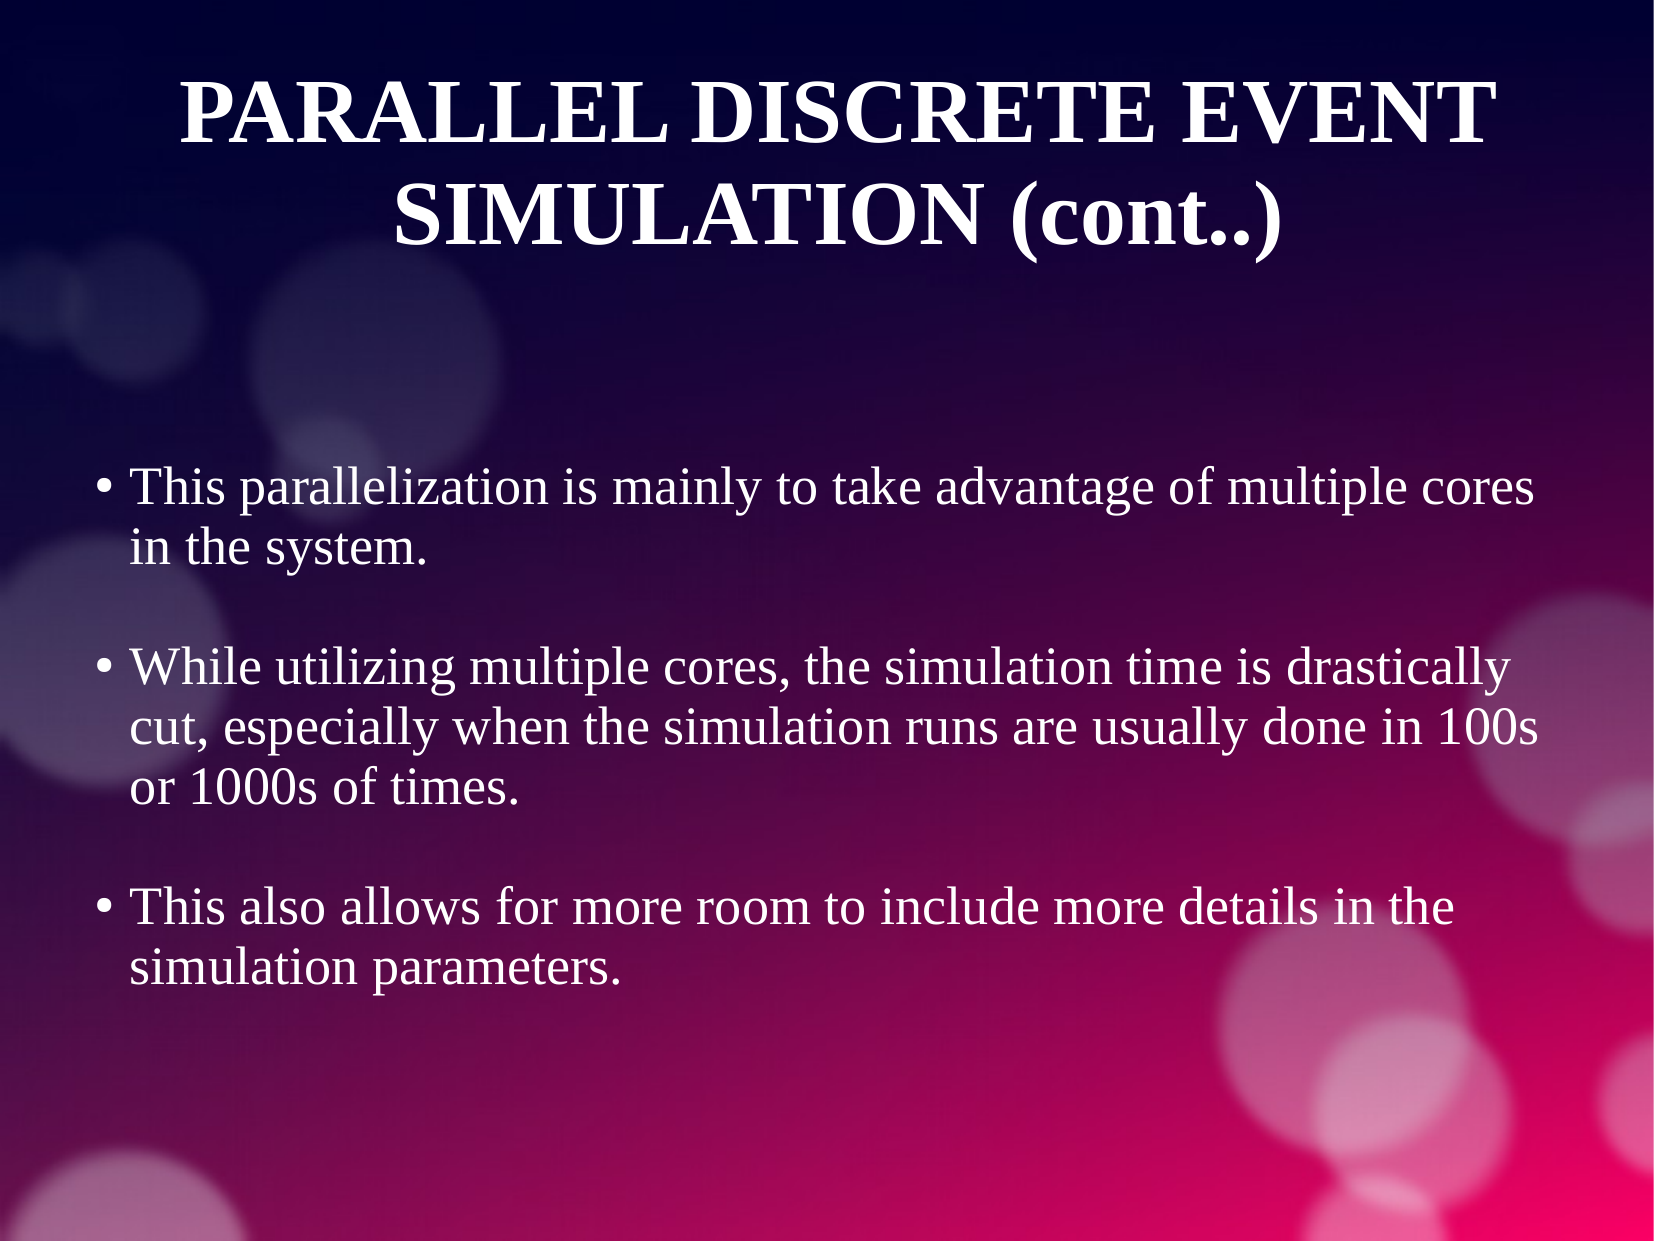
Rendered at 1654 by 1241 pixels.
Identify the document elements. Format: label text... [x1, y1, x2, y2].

subtitle This parallelization is mainly to take advantage of multiple cores in the system. While utilizing multiple cores, the simulation time is drastically cut, especially when the simulation runs are usually done in 100s or 1000s of times. This also allows for more room to include more details in the simulation parameters. [94, 363, 1583, 1090]
picture [0, 0, 1654, 1241]
title PARALLEL DISCRETE EVENT SIMULATION (cont..) [94, 59, 1583, 267]
